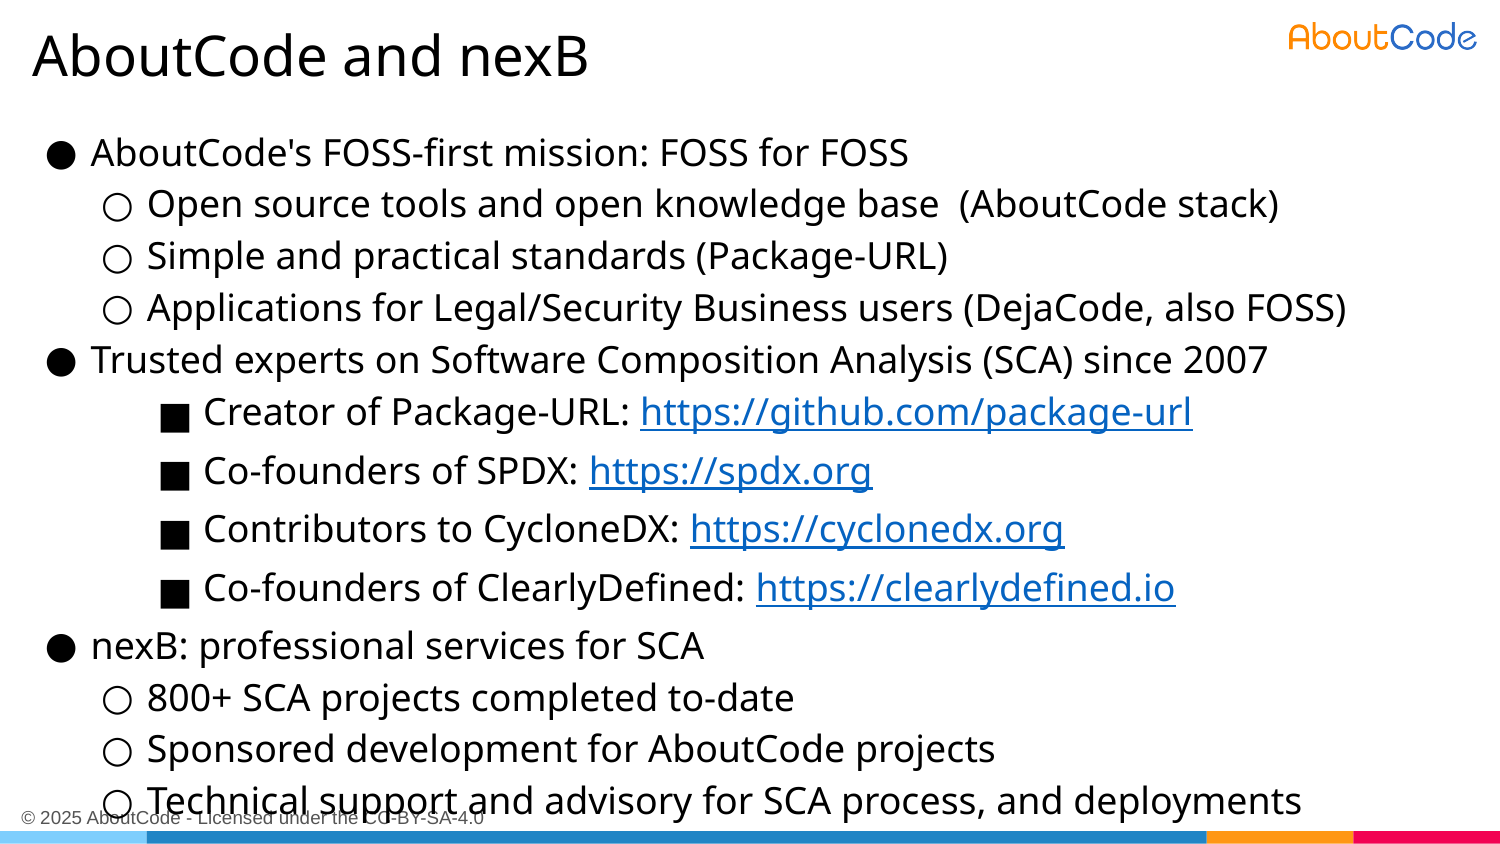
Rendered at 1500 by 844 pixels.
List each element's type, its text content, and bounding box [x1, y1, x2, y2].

list AboutCode's FOSS-first mission: FOSS for FOSS Open source tools and open knowledge base (AboutCode stack) Simple and practical standards (Package-URL) Applications for Legal/Security Business users (DejaCode, also FOSS) Trusted experts on Software Composition Analysis (SCA) since 2007 Creator of Package-URL: https://github.com/package-url Co-founders of SPDX: https://spdx.org Contributors to CycloneDX: https://cyclonedx.org Co-founders of ClearlyDefined: https://clearlydefined.io nexB: professional services for SCA 800+ SCA projects completed to-date Sponsored development for AboutCode projects Technical support and advisory for SCA process, and deployments [23, 110, 1487, 803]
picture [1354, 22, 1477, 50]
title AboutCode and nexB [21, 15, 1354, 100]
